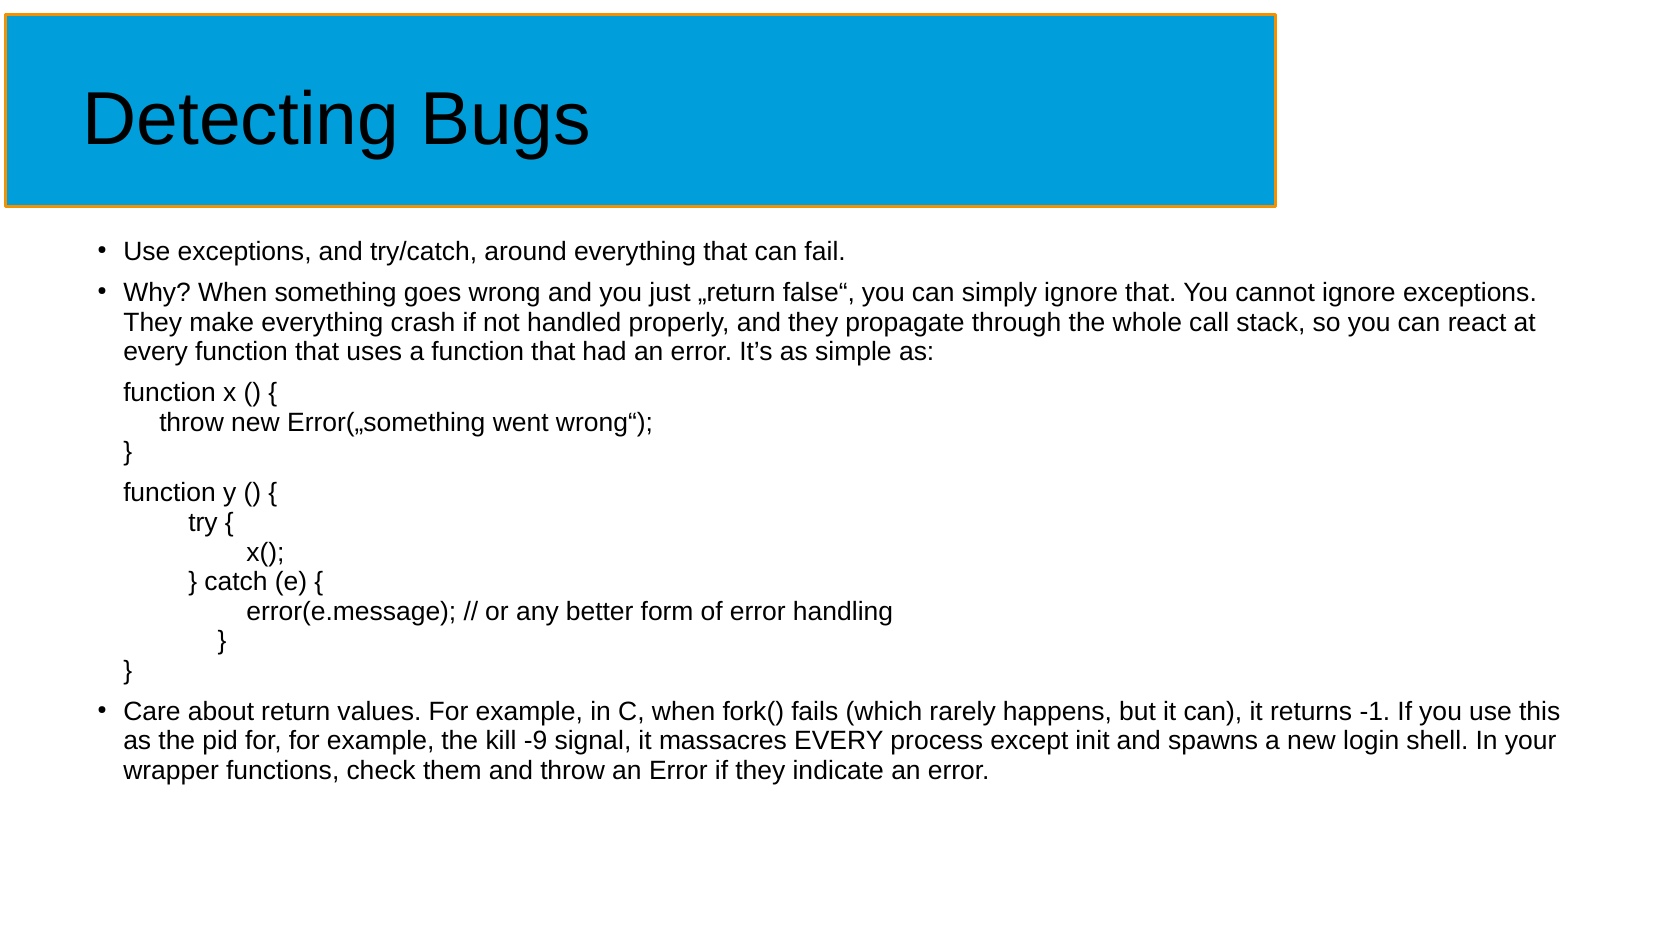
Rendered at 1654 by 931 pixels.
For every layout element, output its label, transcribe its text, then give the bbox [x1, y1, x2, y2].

list Use exceptions, and try/catch, around everything that can fail. Why? When something goes wrong and you just „return false“, you can simply ignore that. You cannot ignore exceptions. They make everything crash if not handled properly, and they propagate through the whole call stack, so you can react at every function that uses a function that had an error. It’s as simple as: function x () { throw new Error(„something went wrong“); } function y () { try { x(); } catch (e) { error(e.message); // or any better form of error handling } } Care about return values. For example, in C, when fork() fails (which rarely happens, but it can), it returns -1. If you use this as the pid for, for example, the kill -9 signal, it massacres EVERY process except init and spawns a new login shell. In your wrapper functions, check them and throw an Error if they indicate an error. [88, 236, 1565, 798]
title Detecting Bugs [82, 44, 1235, 192]
